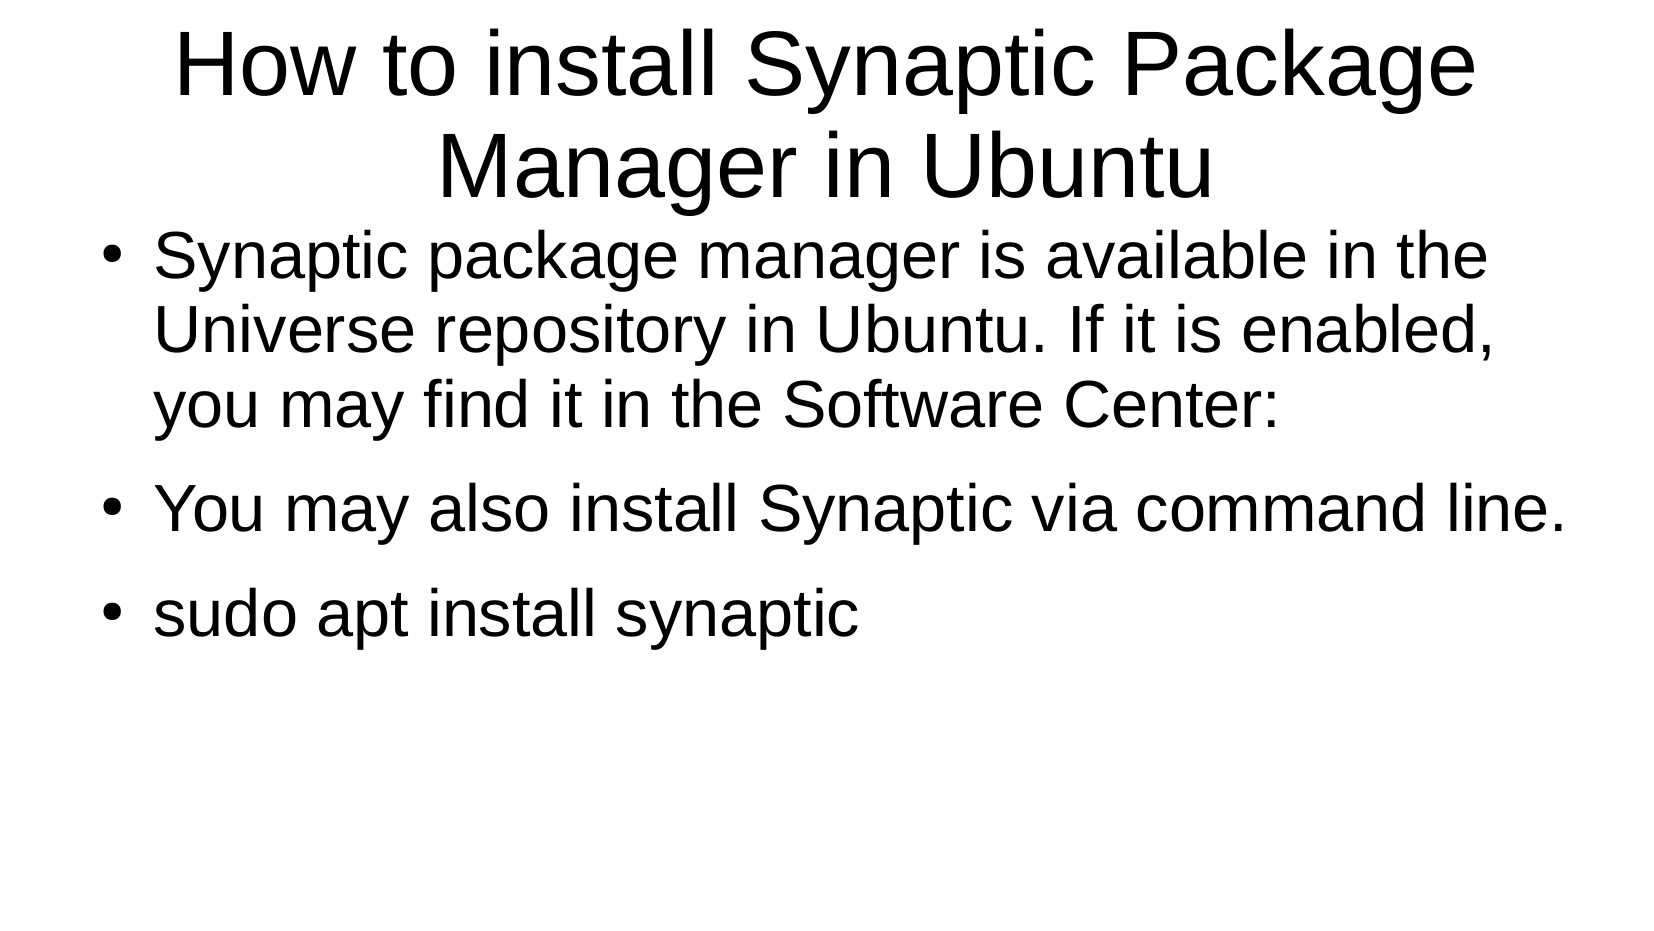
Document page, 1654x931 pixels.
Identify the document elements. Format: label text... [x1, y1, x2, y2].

title How to install Synaptic Package Manager in Ubuntu [82, 12, 1571, 217]
list Synaptic package manager is available in the Universe repository in Ubuntu. If it is enabled, you may find it in the Software Center: You may also install Synaptic via command line. sudo apt install synaptic [82, 217, 1571, 758]
